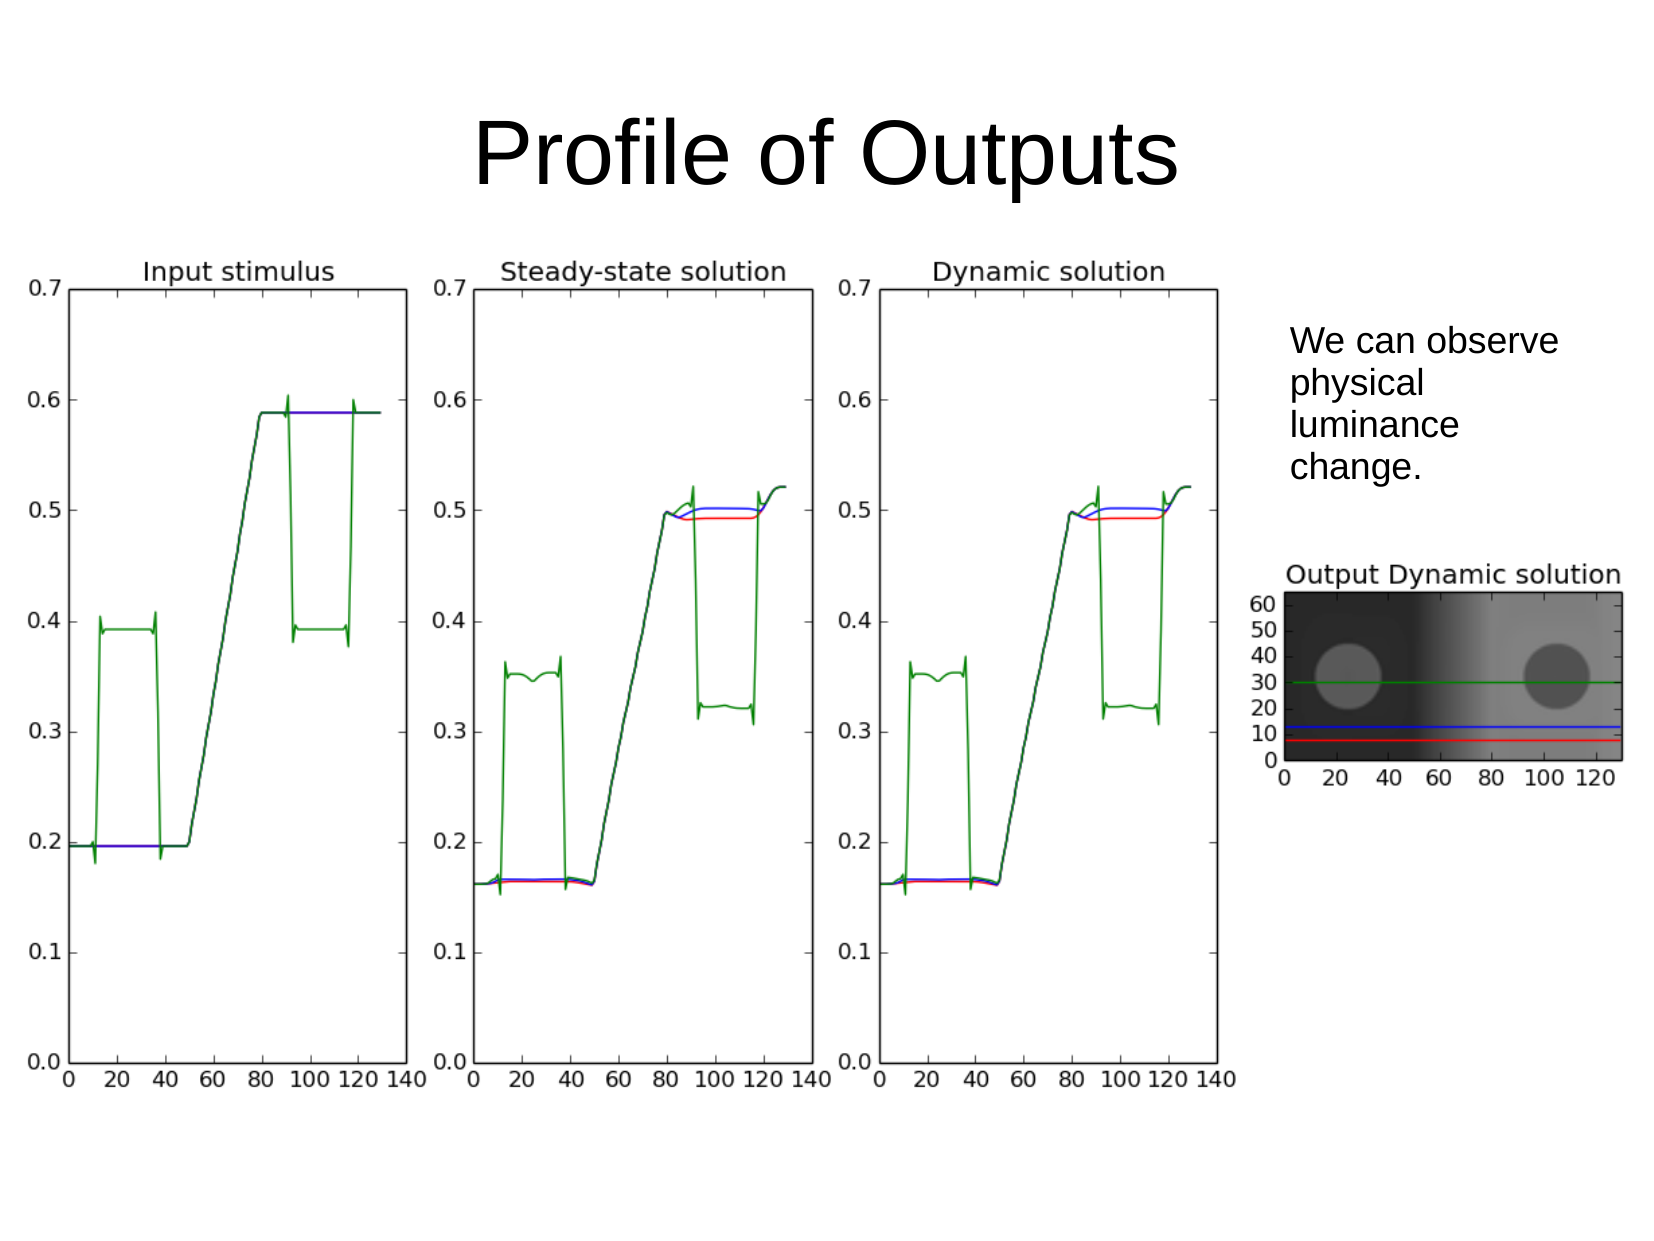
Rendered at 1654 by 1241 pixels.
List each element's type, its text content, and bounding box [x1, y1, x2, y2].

title Profile of Outputs [82, 49, 1571, 246]
text_box We can observe physical luminance change. [1275, 312, 1606, 496]
picture [0, 246, 1654, 1111]
